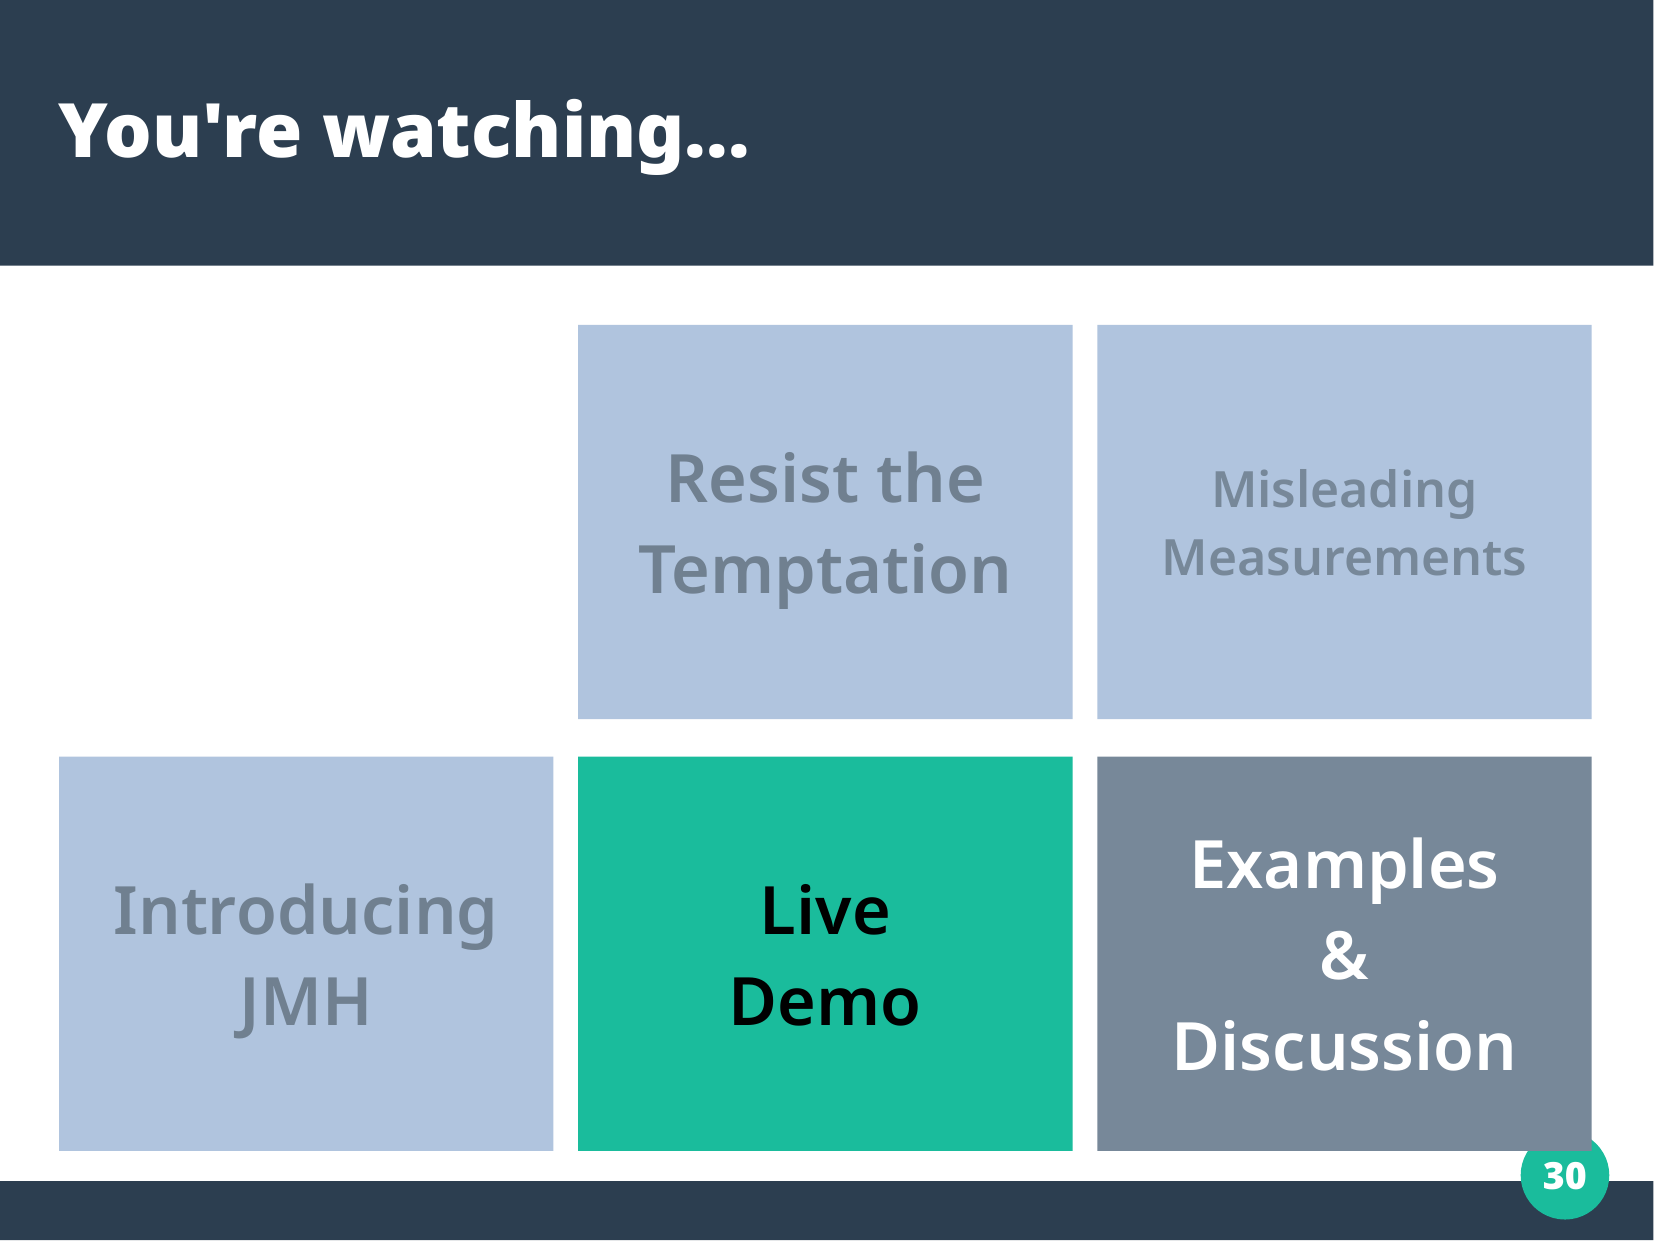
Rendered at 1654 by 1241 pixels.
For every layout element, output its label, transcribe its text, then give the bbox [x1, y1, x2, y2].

list Misleading Measurements [1097, 324, 1592, 720]
list Examples & Discussion [1097, 756, 1592, 1151]
list Introducing JMH [59, 756, 554, 1151]
list Live Demo [578, 756, 1073, 1151]
list Resist the Temptation [578, 324, 1073, 720]
title You're watching... [59, 56, 1595, 200]
